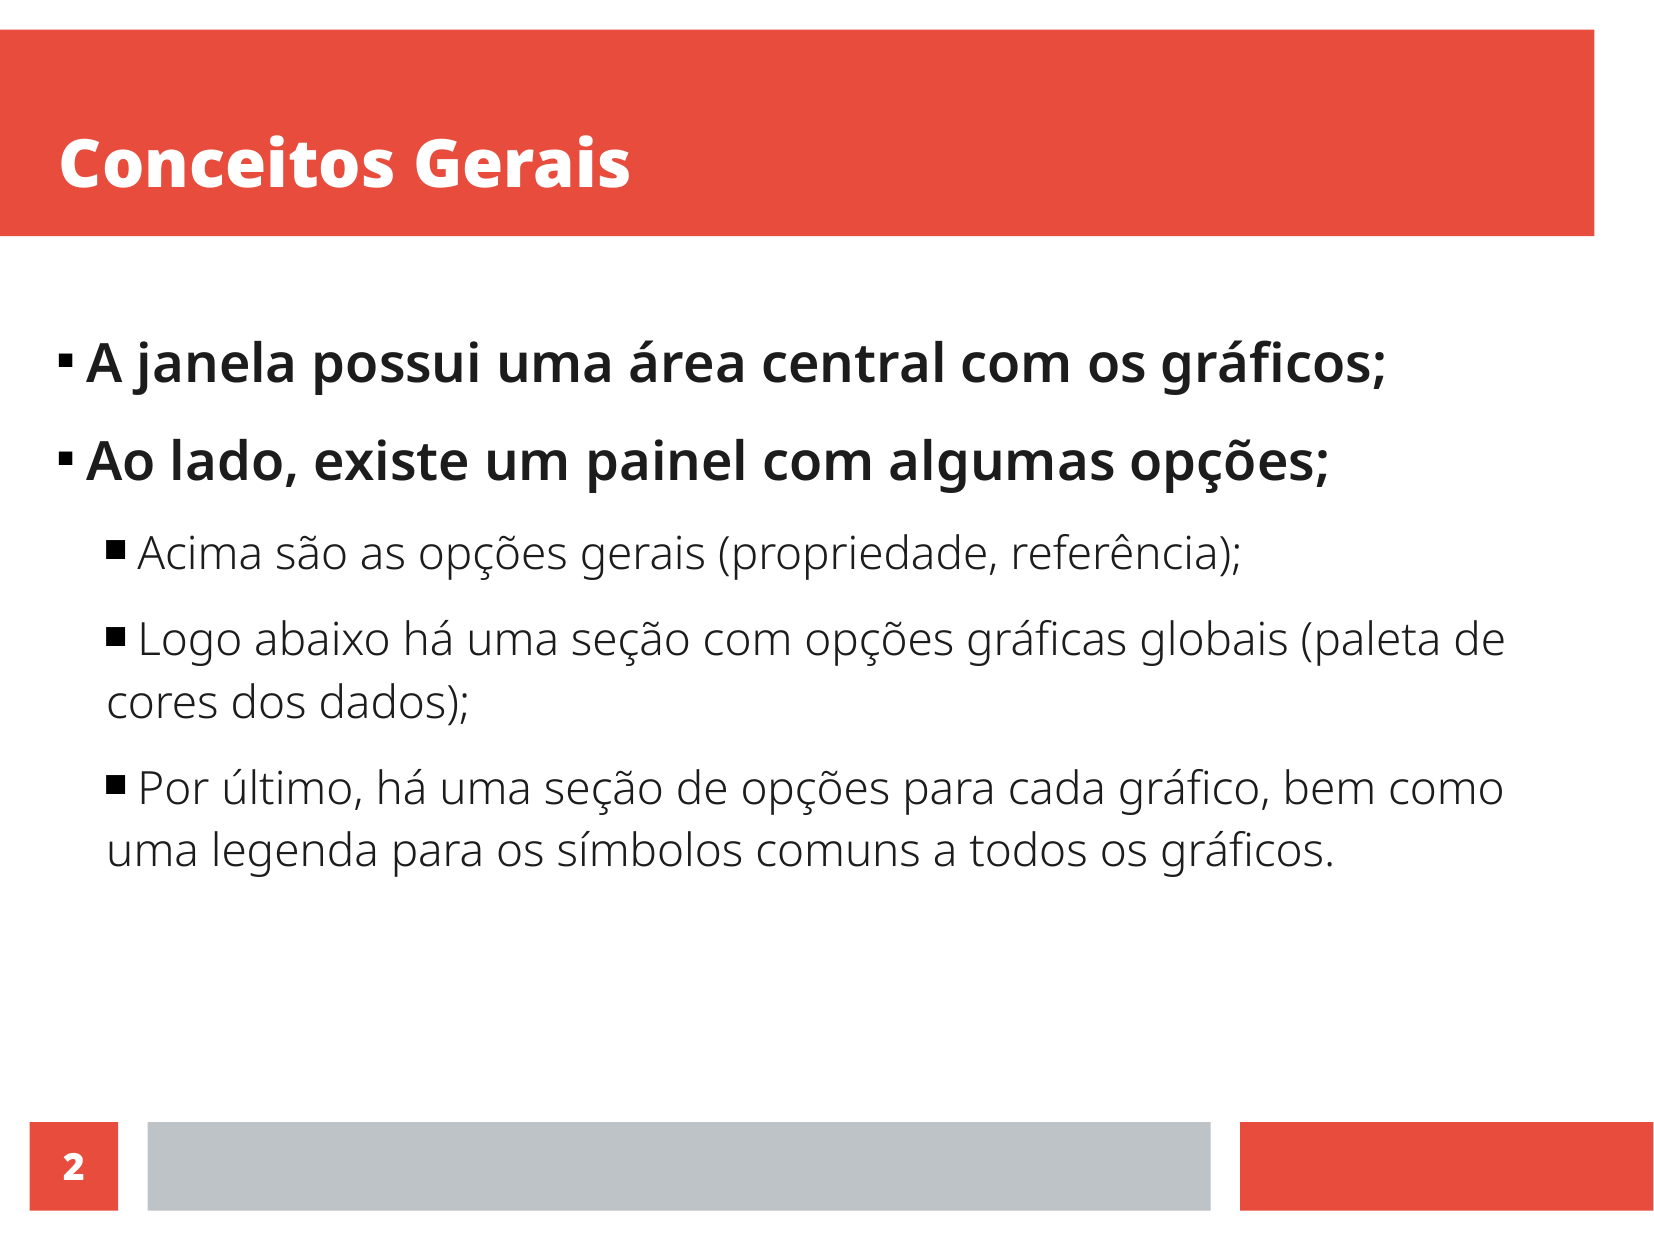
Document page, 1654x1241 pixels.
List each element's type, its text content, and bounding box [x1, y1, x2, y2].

title Conceitos Gerais [59, 59, 1595, 207]
list A janela possui uma área central com os gráficos; Ao lado, existe um painel com algumas opções; Acima são as opções gerais (propriedade, referência); Logo abaixo há uma seção com opções gráficas globais (paleta de cores dos dados); Por último, há uma seção de opções para cada gráfico, bem como uma legenda para os símbolos comuns a todos os gráficos. [59, 324, 1565, 1093]
